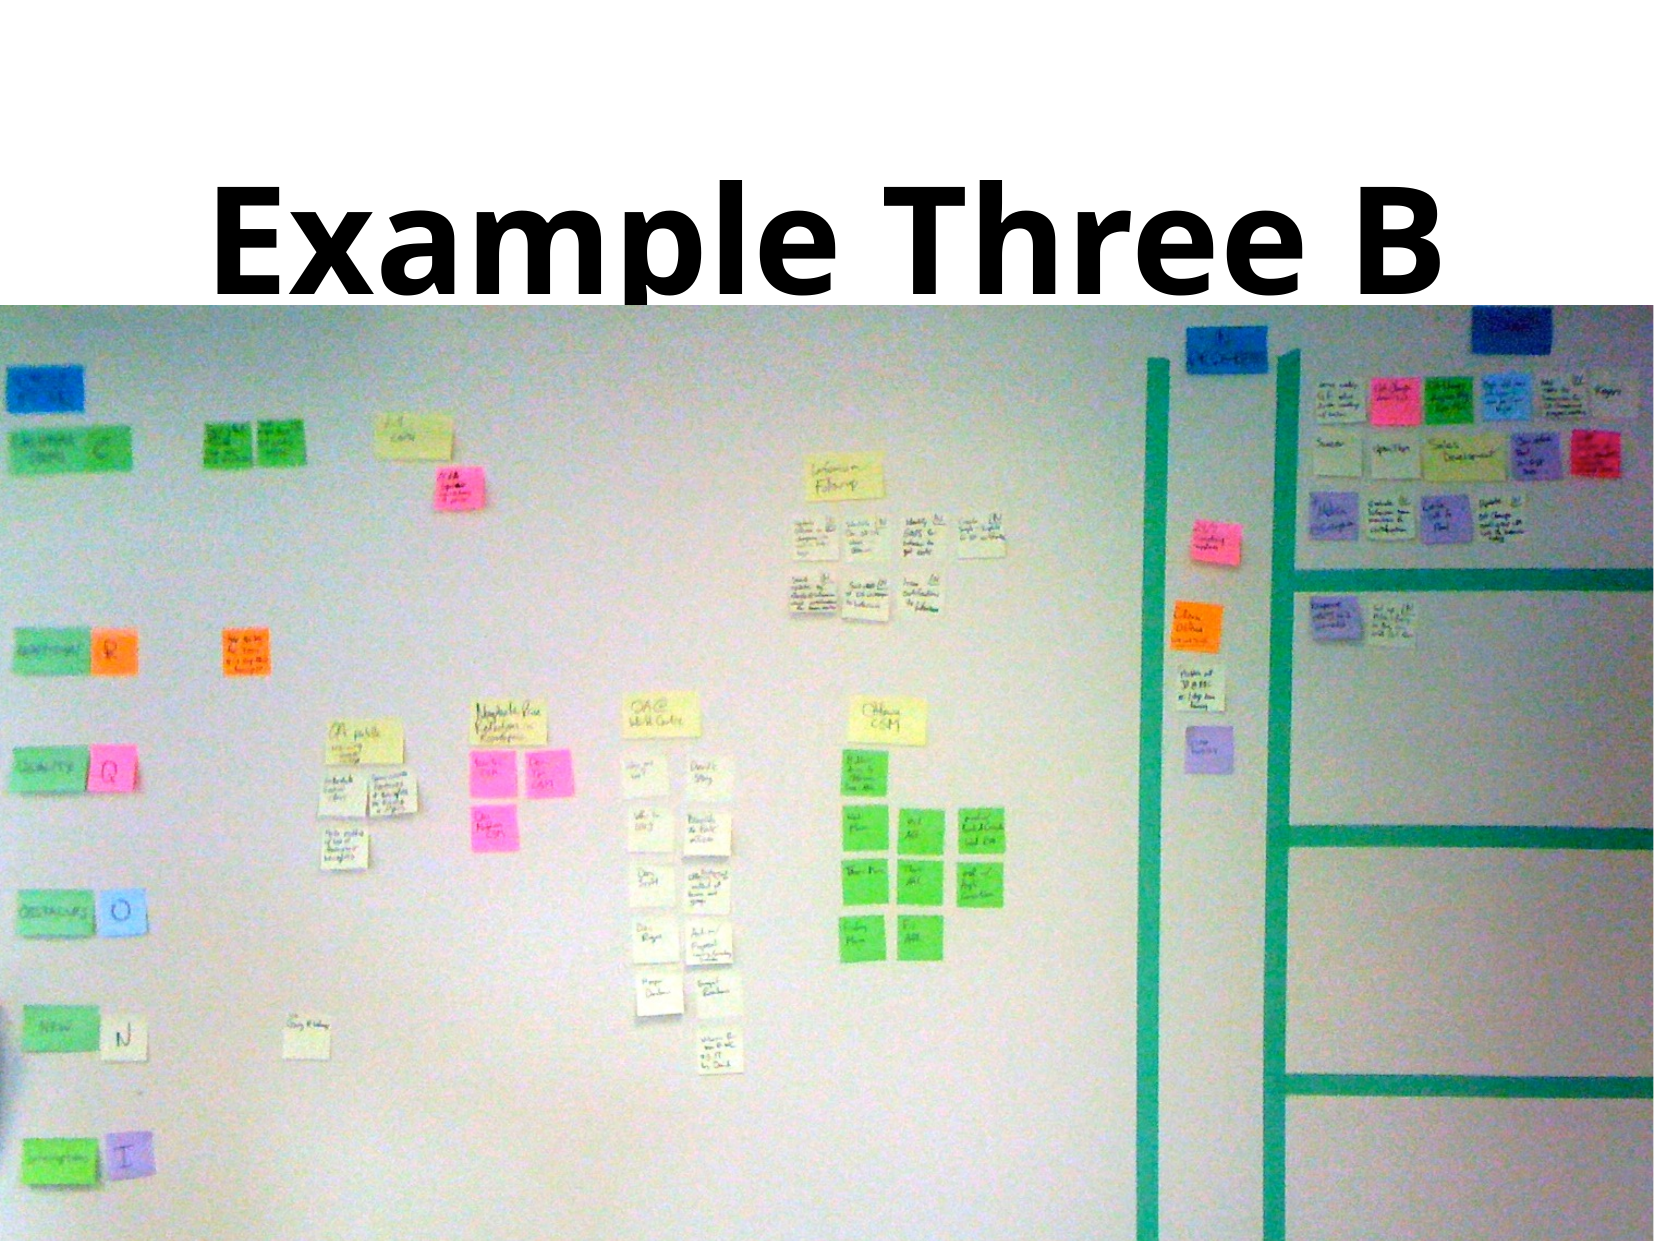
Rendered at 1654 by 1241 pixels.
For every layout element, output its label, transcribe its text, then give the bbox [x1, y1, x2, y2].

title Example Three B [59, 59, 1595, 305]
picture [0, 305, 1654, 1241]
